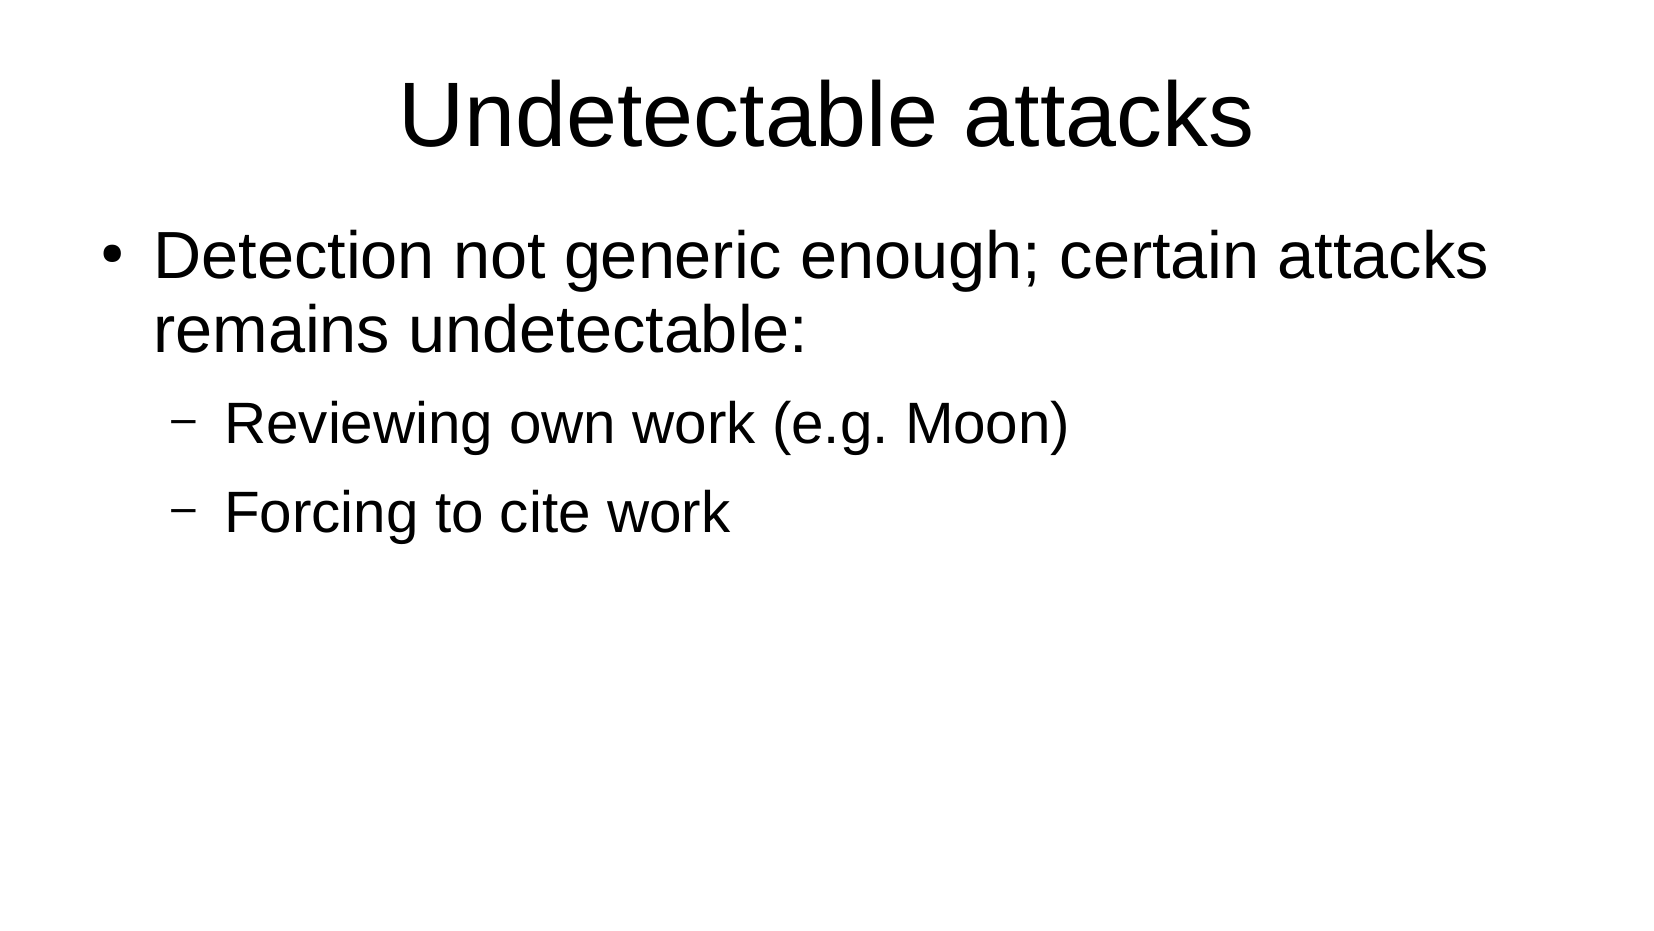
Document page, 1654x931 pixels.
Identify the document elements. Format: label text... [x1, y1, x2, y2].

list Detection not generic enough; certain attacks remains undetectable: Reviewing own work (e.g. Moon) Forcing to cite work [82, 217, 1571, 758]
title Undetectable attacks [82, 37, 1571, 193]
